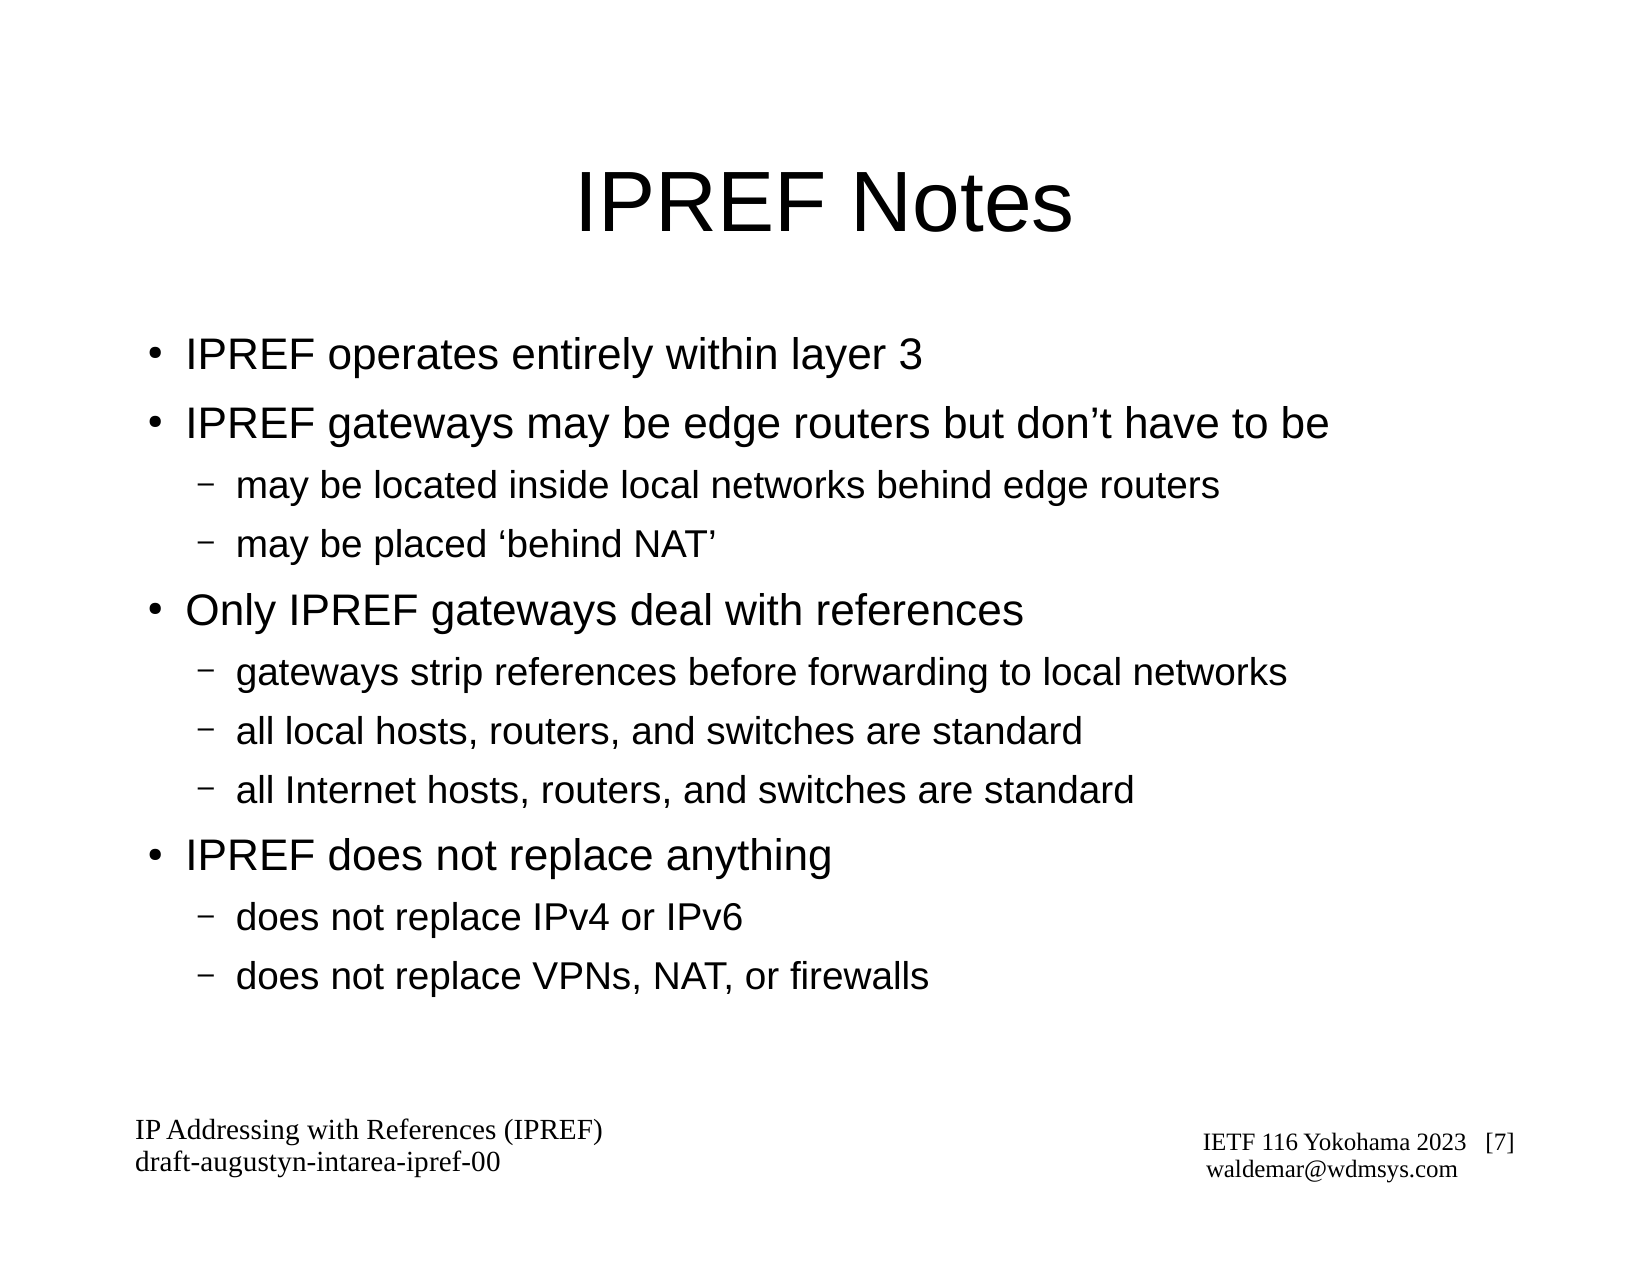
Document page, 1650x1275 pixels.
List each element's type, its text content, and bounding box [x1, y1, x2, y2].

list IPREF operates entirely within layer 3 IPREF gateways may be edge routers but don’t have to be may be located inside local networks behind edge routers may be placed ‘behind NAT’ Only IPREF gateways deal with references gateways strip references before forwarding to local networks all local hosts, routers, and switches are standard all Internet hosts, routers, and switches are standard IPREF does not replace anything does not replace IPv4 or IPv6 does not replace VPNs, NAT, or firewalls [135, 329, 1515, 1002]
title IPREF Notes [135, 104, 1515, 298]
